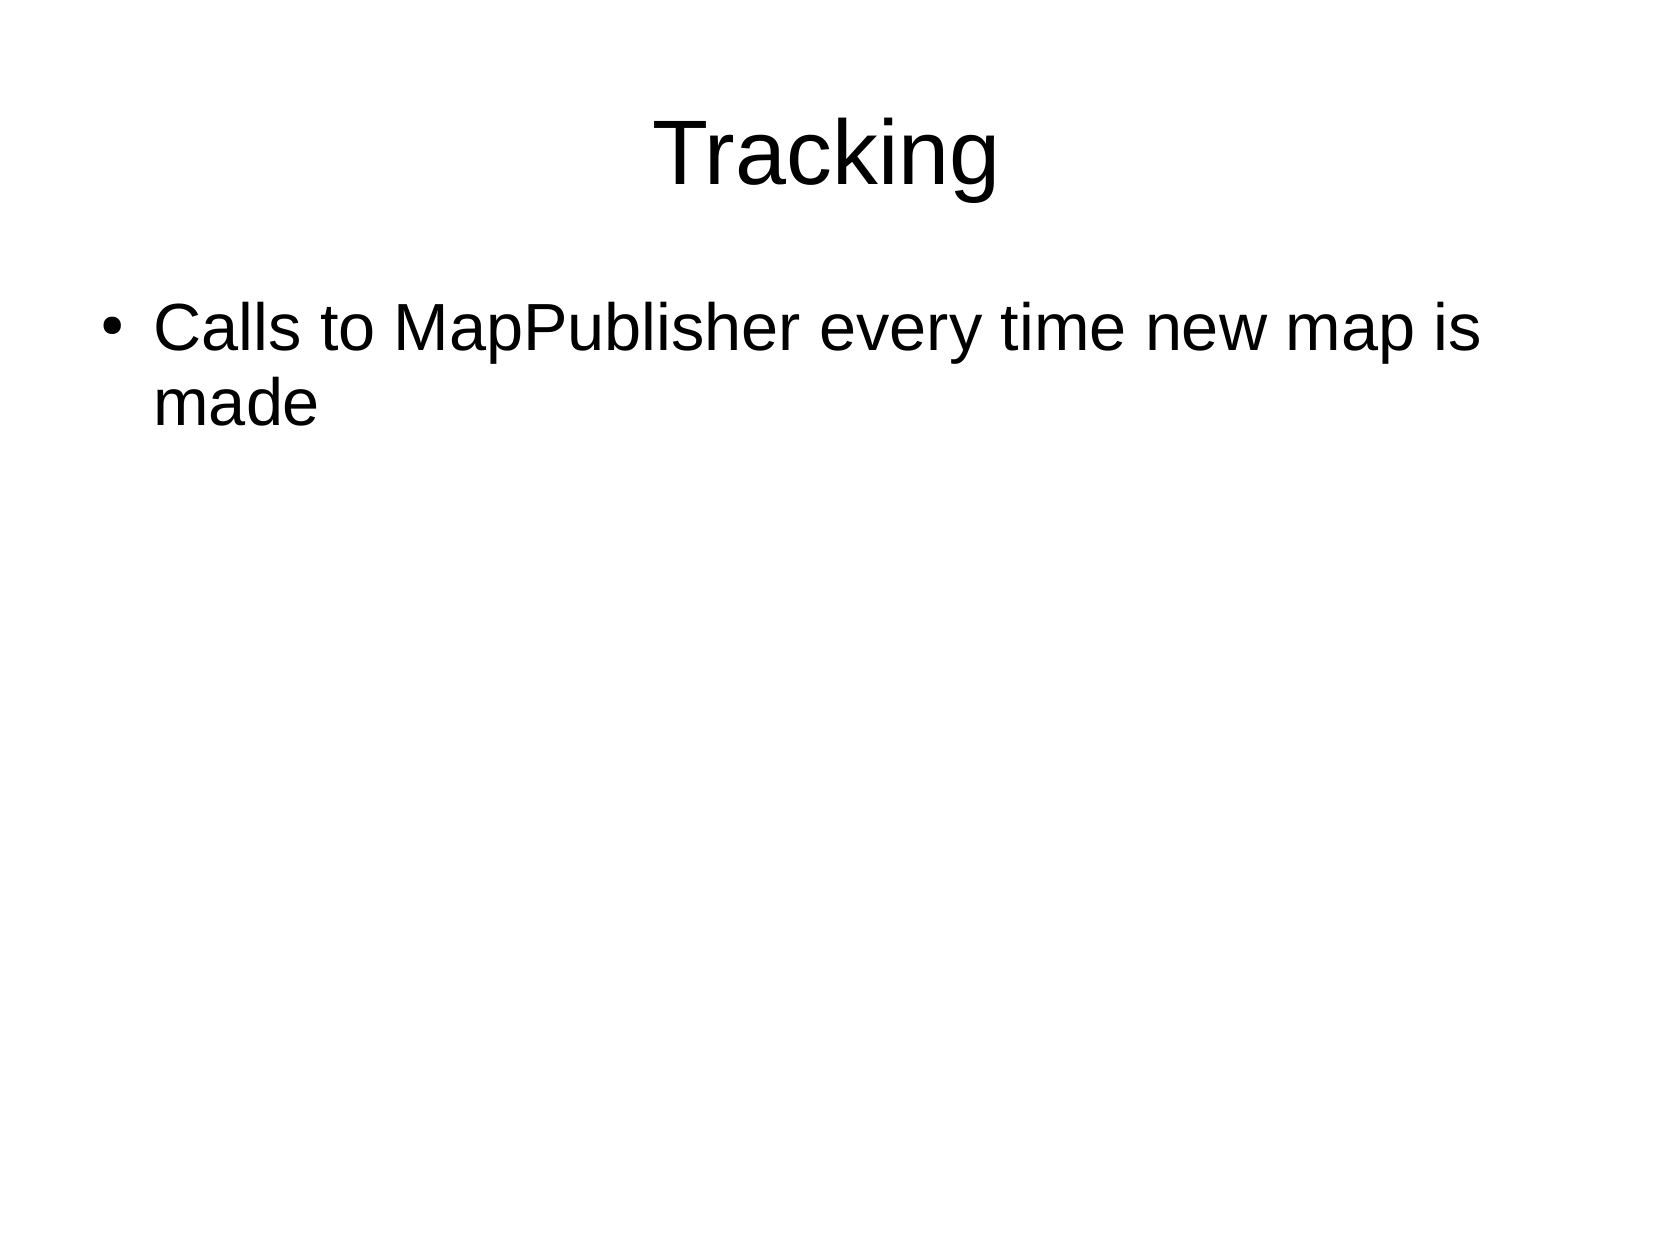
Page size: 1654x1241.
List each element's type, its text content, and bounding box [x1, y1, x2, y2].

list Calls to MapPublisher every time new map is made [82, 290, 1571, 1010]
title Tracking [82, 49, 1571, 257]
